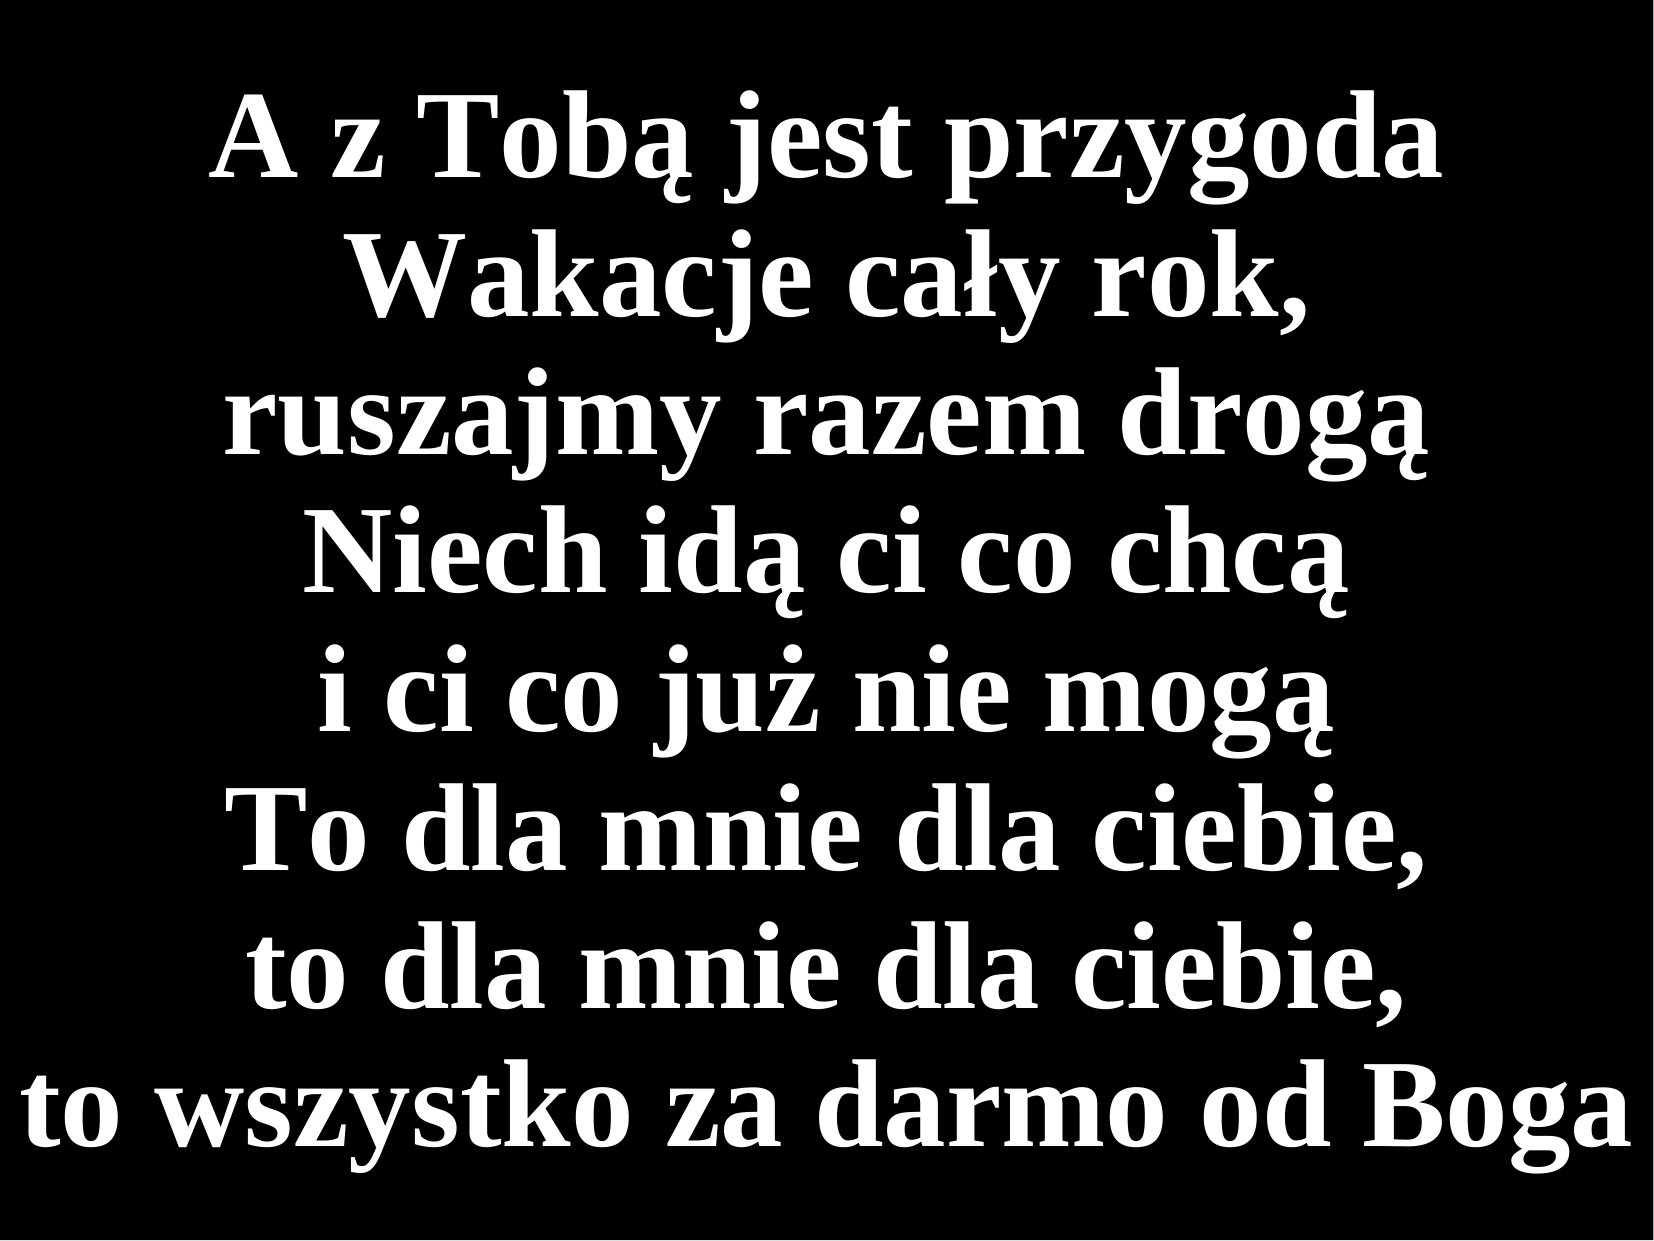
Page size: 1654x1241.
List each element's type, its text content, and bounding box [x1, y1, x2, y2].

title A z Tobą jest przygoda Wakacje cały rok, ruszajmy razem drogą Niech idą ci co chcą i ci co już nie mogą To dla mnie dla ciebie, to dla mnie dla ciebie, to wszystko za darmo od Boga [0, 0, 1654, 1241]
